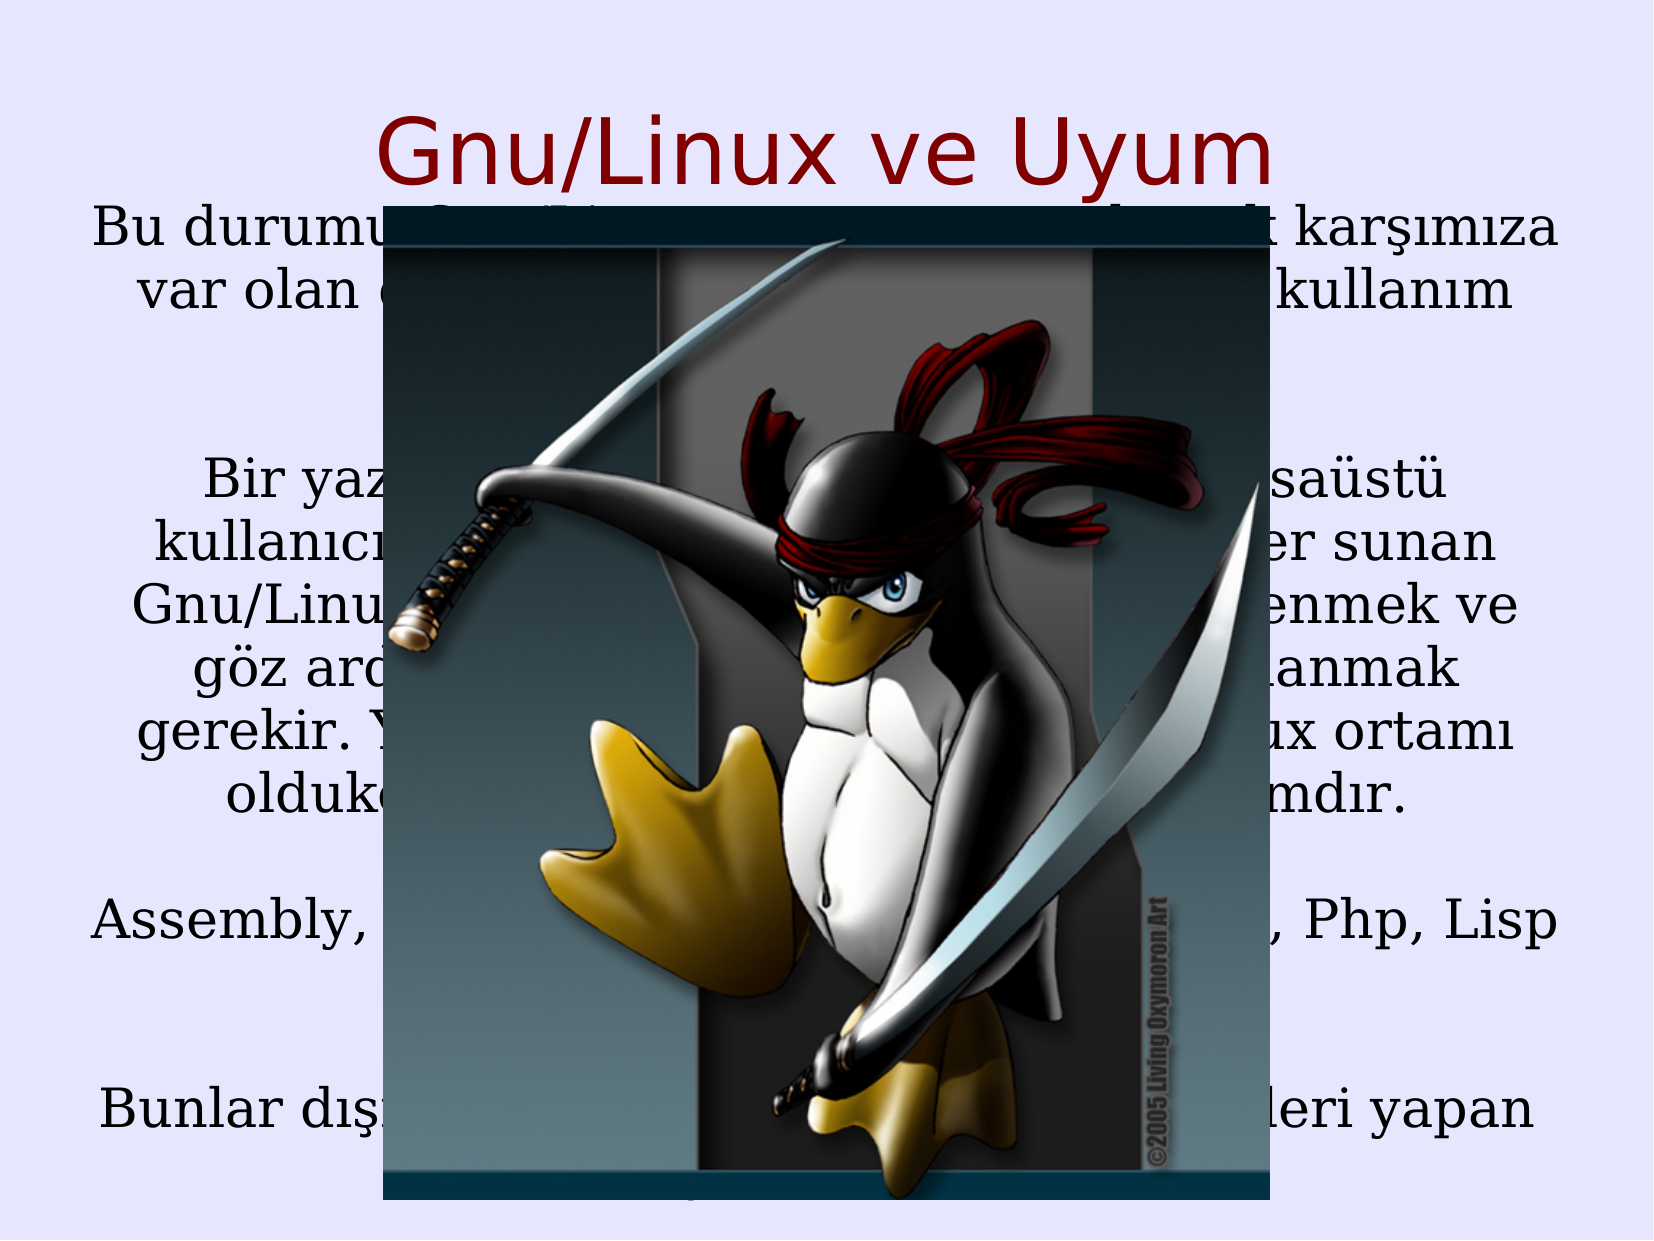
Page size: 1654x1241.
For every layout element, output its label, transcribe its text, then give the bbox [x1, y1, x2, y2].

picture [383, 206, 1270, 1200]
title Gnu/Linux ve Uyum [82, 49, 1571, 195]
subtitle Bu durumu Gnu/Linux ortamına uyarlarsak karşımıza var olan geliştirme ortamları ve bunların kullanım özgürlüğü durumu çıkar. Bir yazılımcı, bir tasarımcı veya bir masaüstü kullanıcısı için değişik çeşitlilikte nimetler sunan Gnu/Linux ortamının bu kaynaklarına direnmek ve göz ardı etmek yerine bunlardan faydalanmak gerekir. Yazılım geliştirmek için Gnu/Linux ortamı oldukça üretken olunabilecek bir ortamdır. Assembly, C, C++, C#, Python, Ruby, Java, Php, Lisp hatta Bash Bunlar dışında AWK ile SED gibi benzer işleri yapan araçlar da vardır. [82, 195, 1571, 1204]
